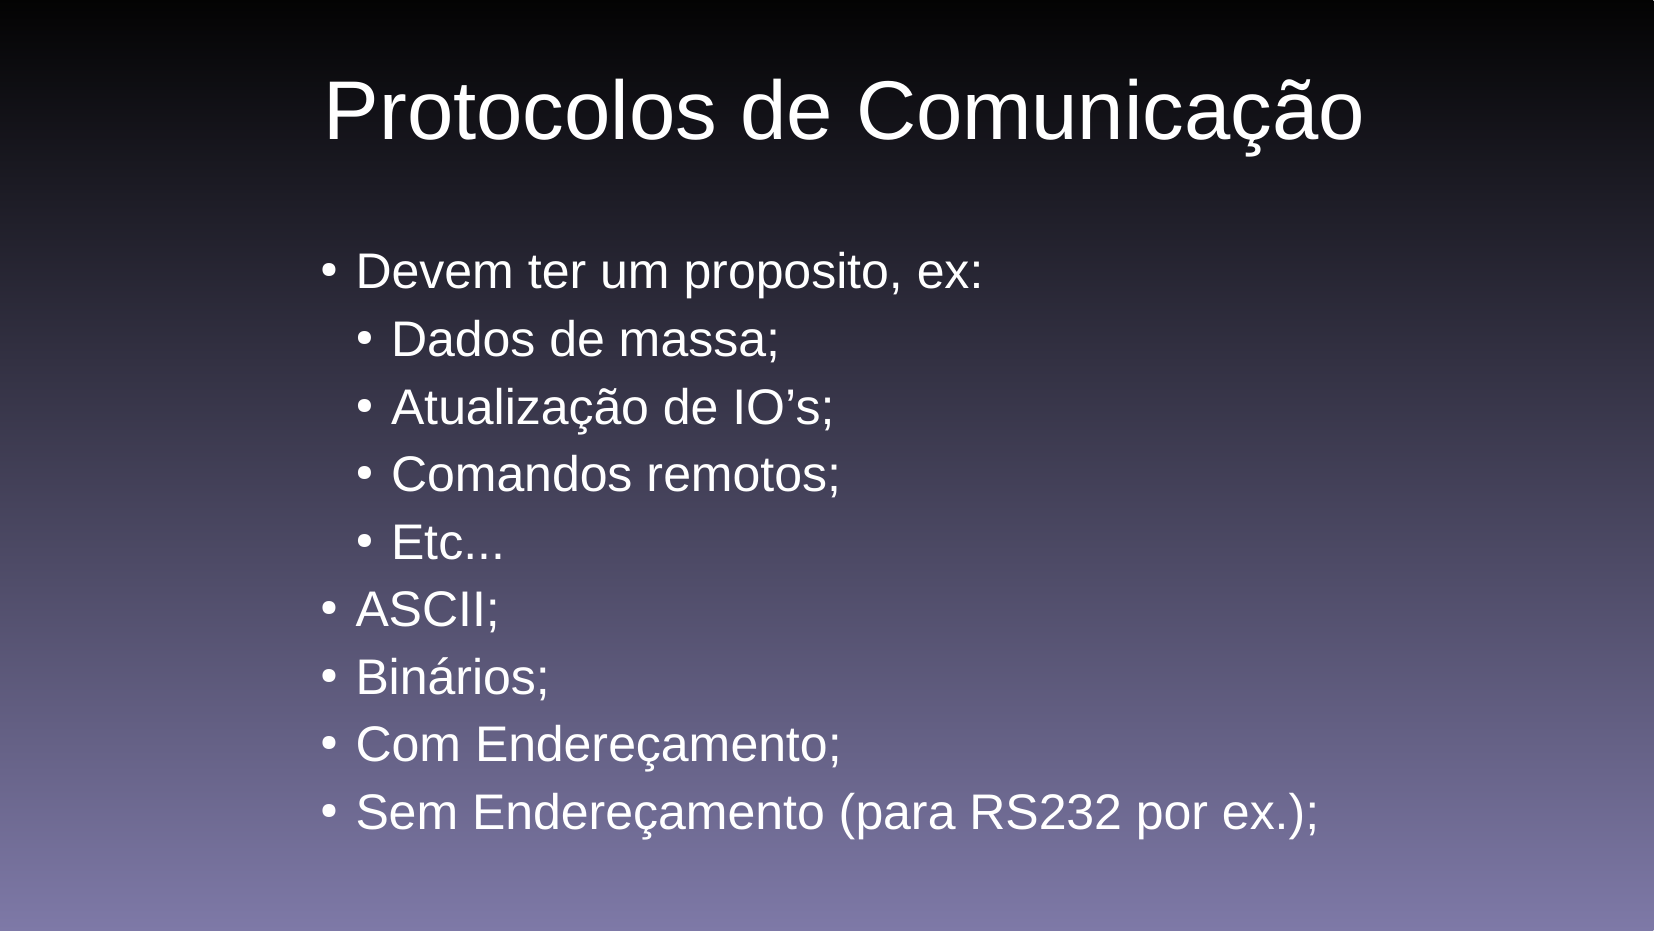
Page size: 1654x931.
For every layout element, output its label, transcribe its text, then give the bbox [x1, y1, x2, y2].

text_box Devem ter um proposito, ex: Dados de massa; Atualização de IO’s; Comandos remotos; Etc... ASCII; Binários; Com Endereçamento; Sem Endereçamento (para RS232 por ex.); [305, 236, 1336, 916]
text_box Protocolos de Comunicação [309, 57, 1381, 166]
